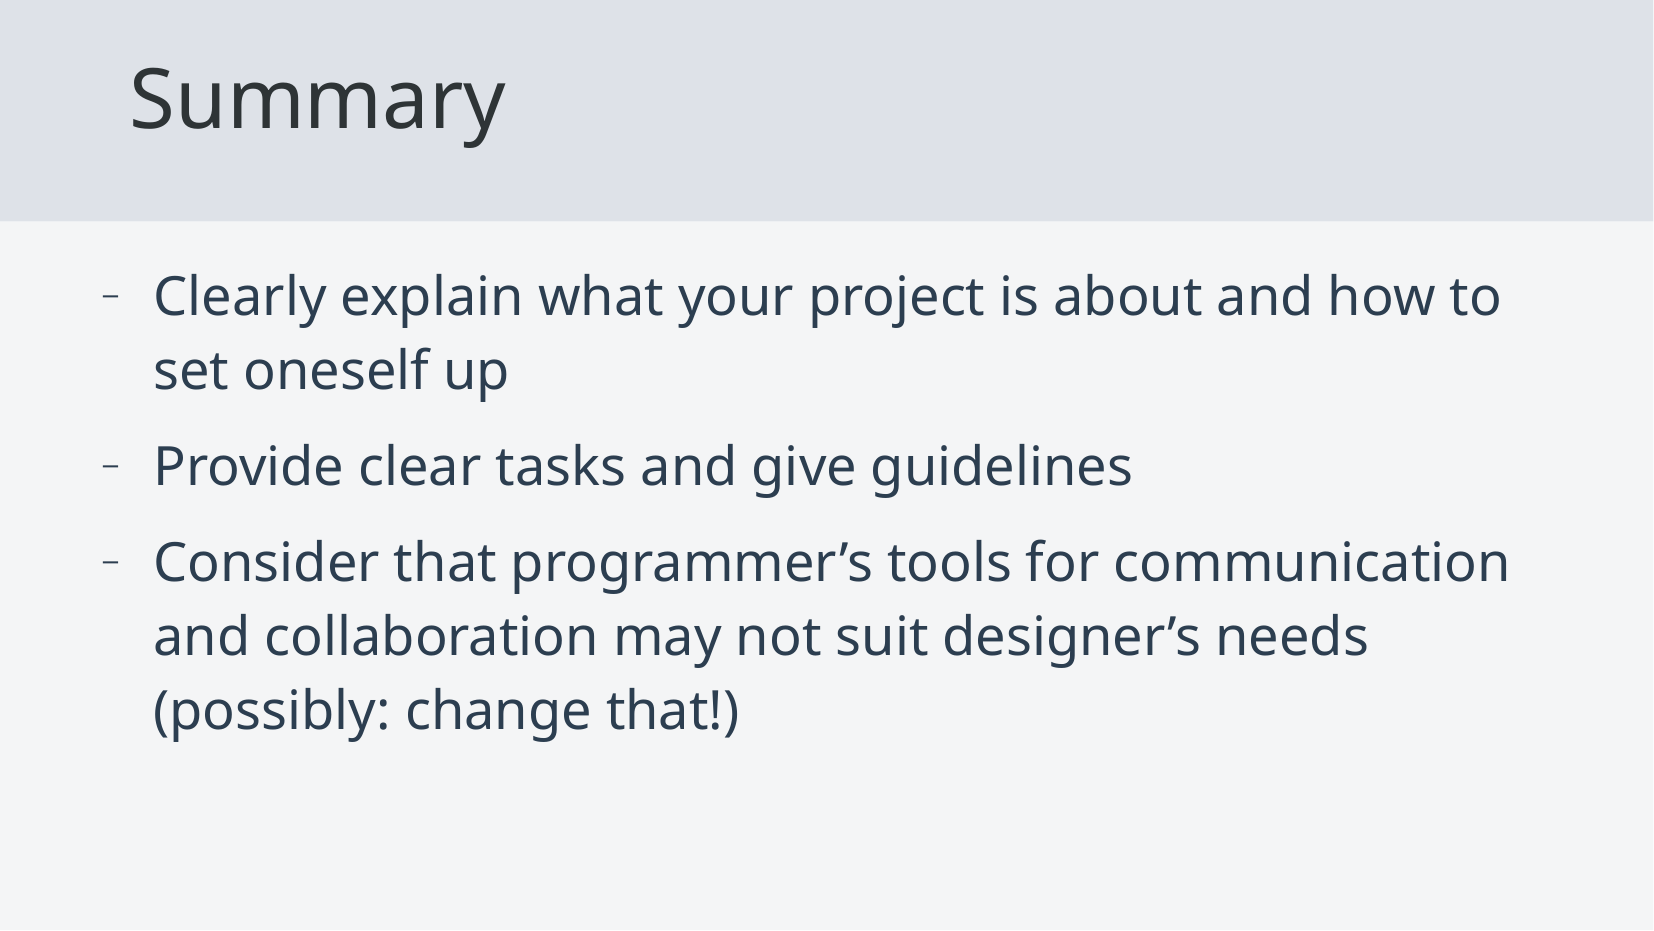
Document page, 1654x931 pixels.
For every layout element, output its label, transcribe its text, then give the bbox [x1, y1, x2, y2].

list Clearly explain what your project is about and how to set oneself up Provide clear tasks and give guidelines Consider that programmer’s tools for communication and collaboration may not suit designer’s needs (possibly: change that!) [82, 257, 1571, 798]
title Summary [129, 37, 1654, 155]
